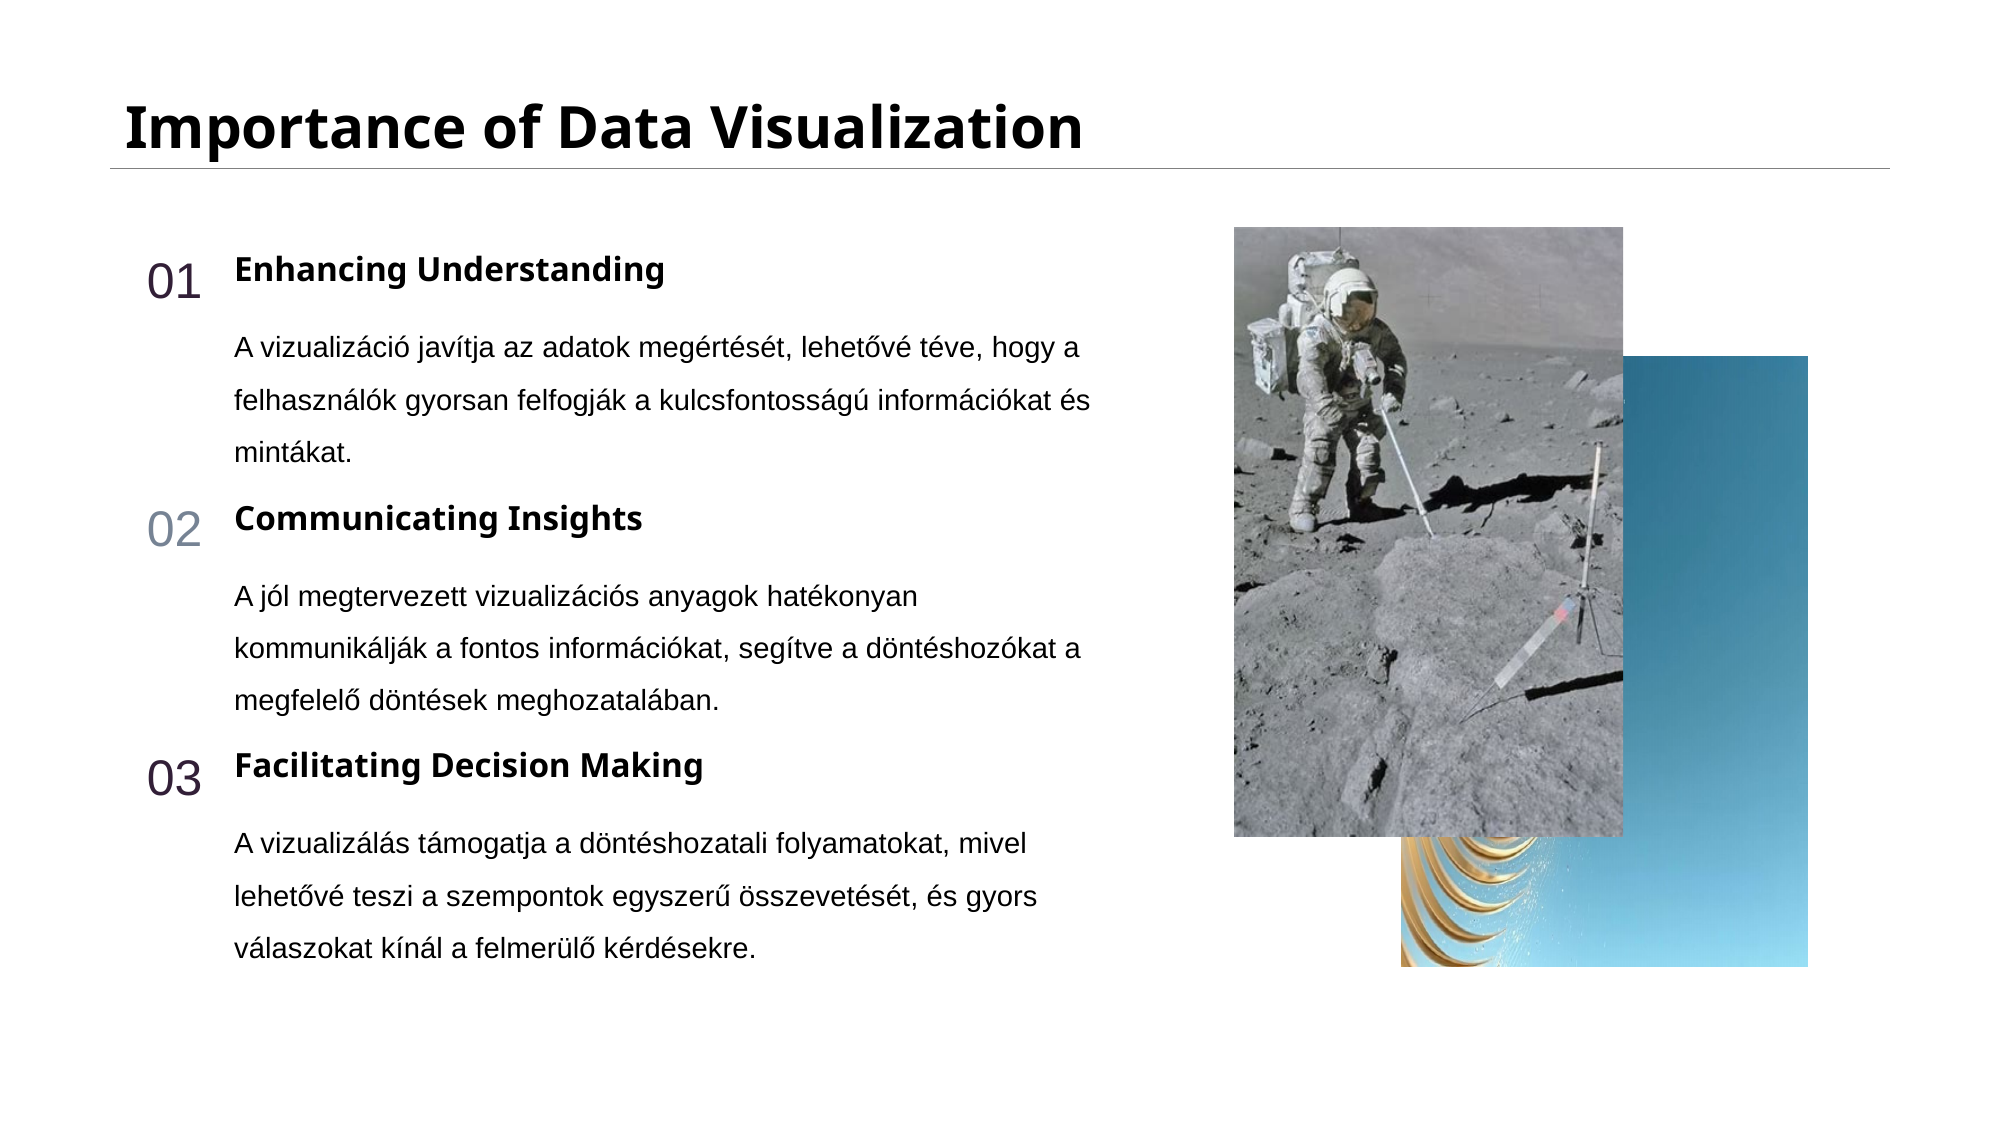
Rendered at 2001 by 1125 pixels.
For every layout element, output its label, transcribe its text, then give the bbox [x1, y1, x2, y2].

text_box 01 [129, 240, 220, 316]
text_box A vizualizáció javítja az adatok megértését, lehetővé téve, hogy a felhasználók gyorsan felfogják a kulcsfontosságú információkat és mintákat. [219, 303, 1121, 476]
text_box A jól megtervezett vizualizációs anyagok hatékonyan kommunikálják a fontos információkat, segítve a döntéshozókat a megfelelő döntések meghozatalában. [219, 551, 1121, 725]
text_box Facilitating Decision Making [219, 736, 1121, 792]
text_box Enhancing Understanding [220, 240, 1121, 296]
text_box A vizualizálás támogatja a döntéshozatali folyamatokat, mivel lehetővé teszi a szempontok egyszerű összevetését, és gyors válaszokat kínál a felmerülő kérdésekre. [219, 799, 1121, 972]
text_box Communicating Insights [220, 489, 1121, 545]
picture [1234, 227, 1808, 967]
title Importance of Data Visualization [109, 0, 1890, 169]
text_box 03 [129, 738, 220, 814]
text_box 02 [129, 488, 220, 564]
